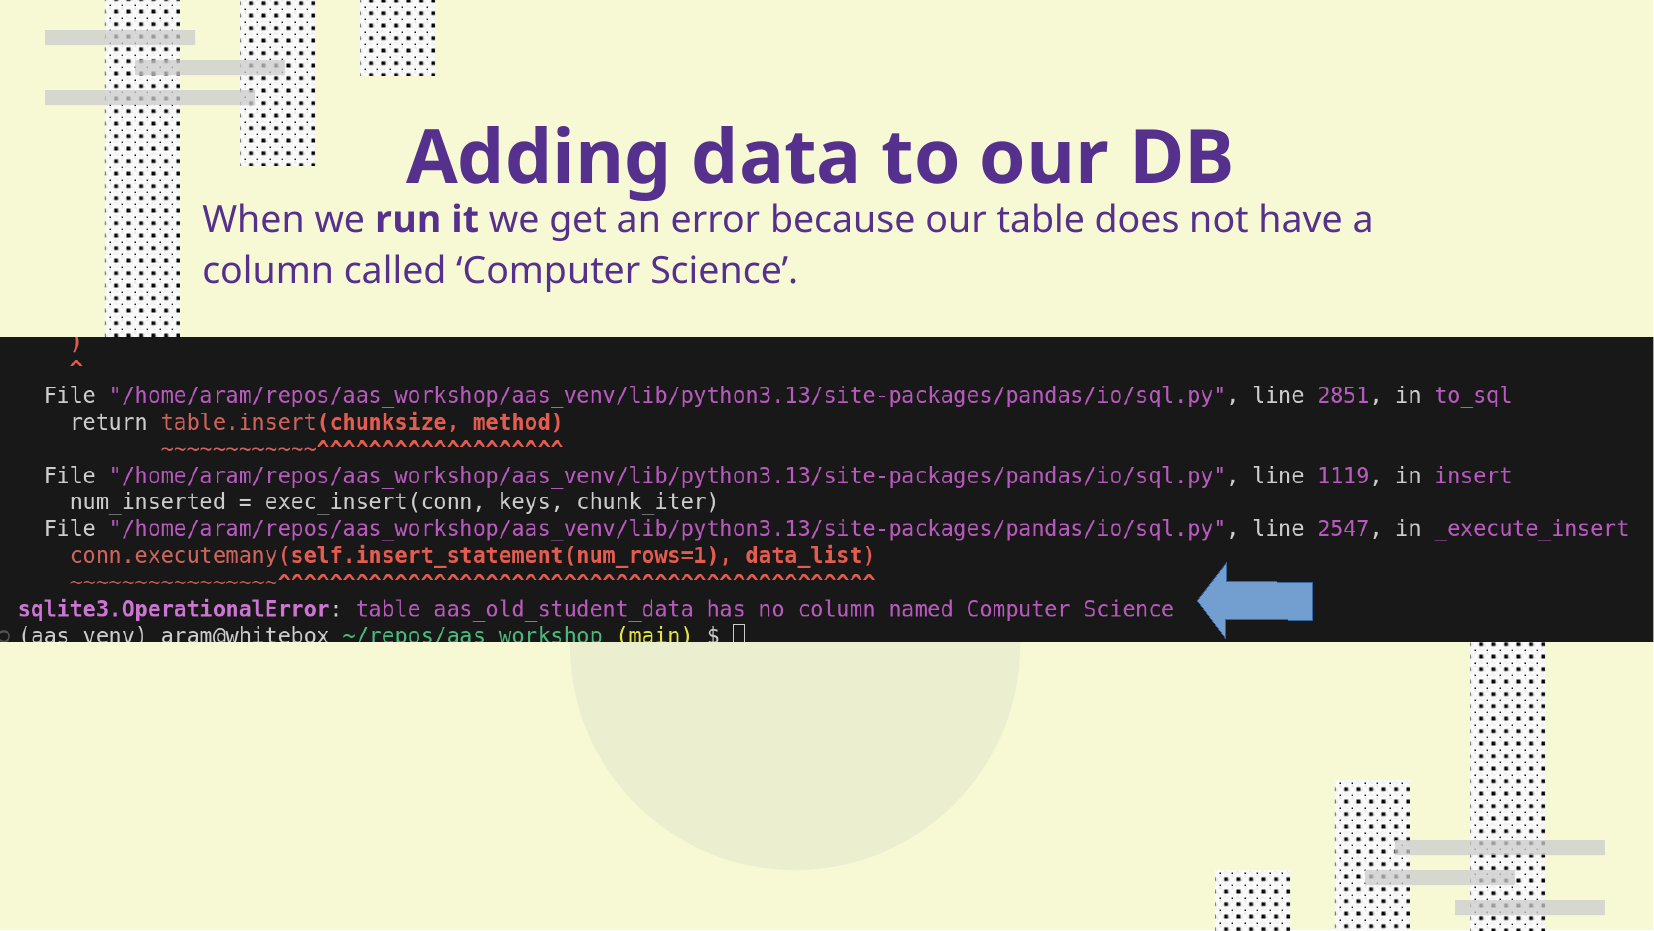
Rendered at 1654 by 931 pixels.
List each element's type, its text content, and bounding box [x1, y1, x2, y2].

picture [104, 46, 180, 76]
picture [240, 0, 315, 76]
text_box [1197, 562, 1313, 639]
picture [1215, 870, 1291, 931]
title Adding data to our DB [76, 76, 1565, 233]
picture [1463, 337, 1654, 840]
picture [1470, 916, 1546, 931]
picture [1470, 856, 1546, 900]
picture [0, 233, 187, 642]
picture [360, 0, 436, 76]
text_box When we run it we get an error because our table does not have a column called ‘Computer Science’. [187, 233, 1463, 737]
picture [104, 0, 180, 30]
picture [1334, 780, 1410, 931]
